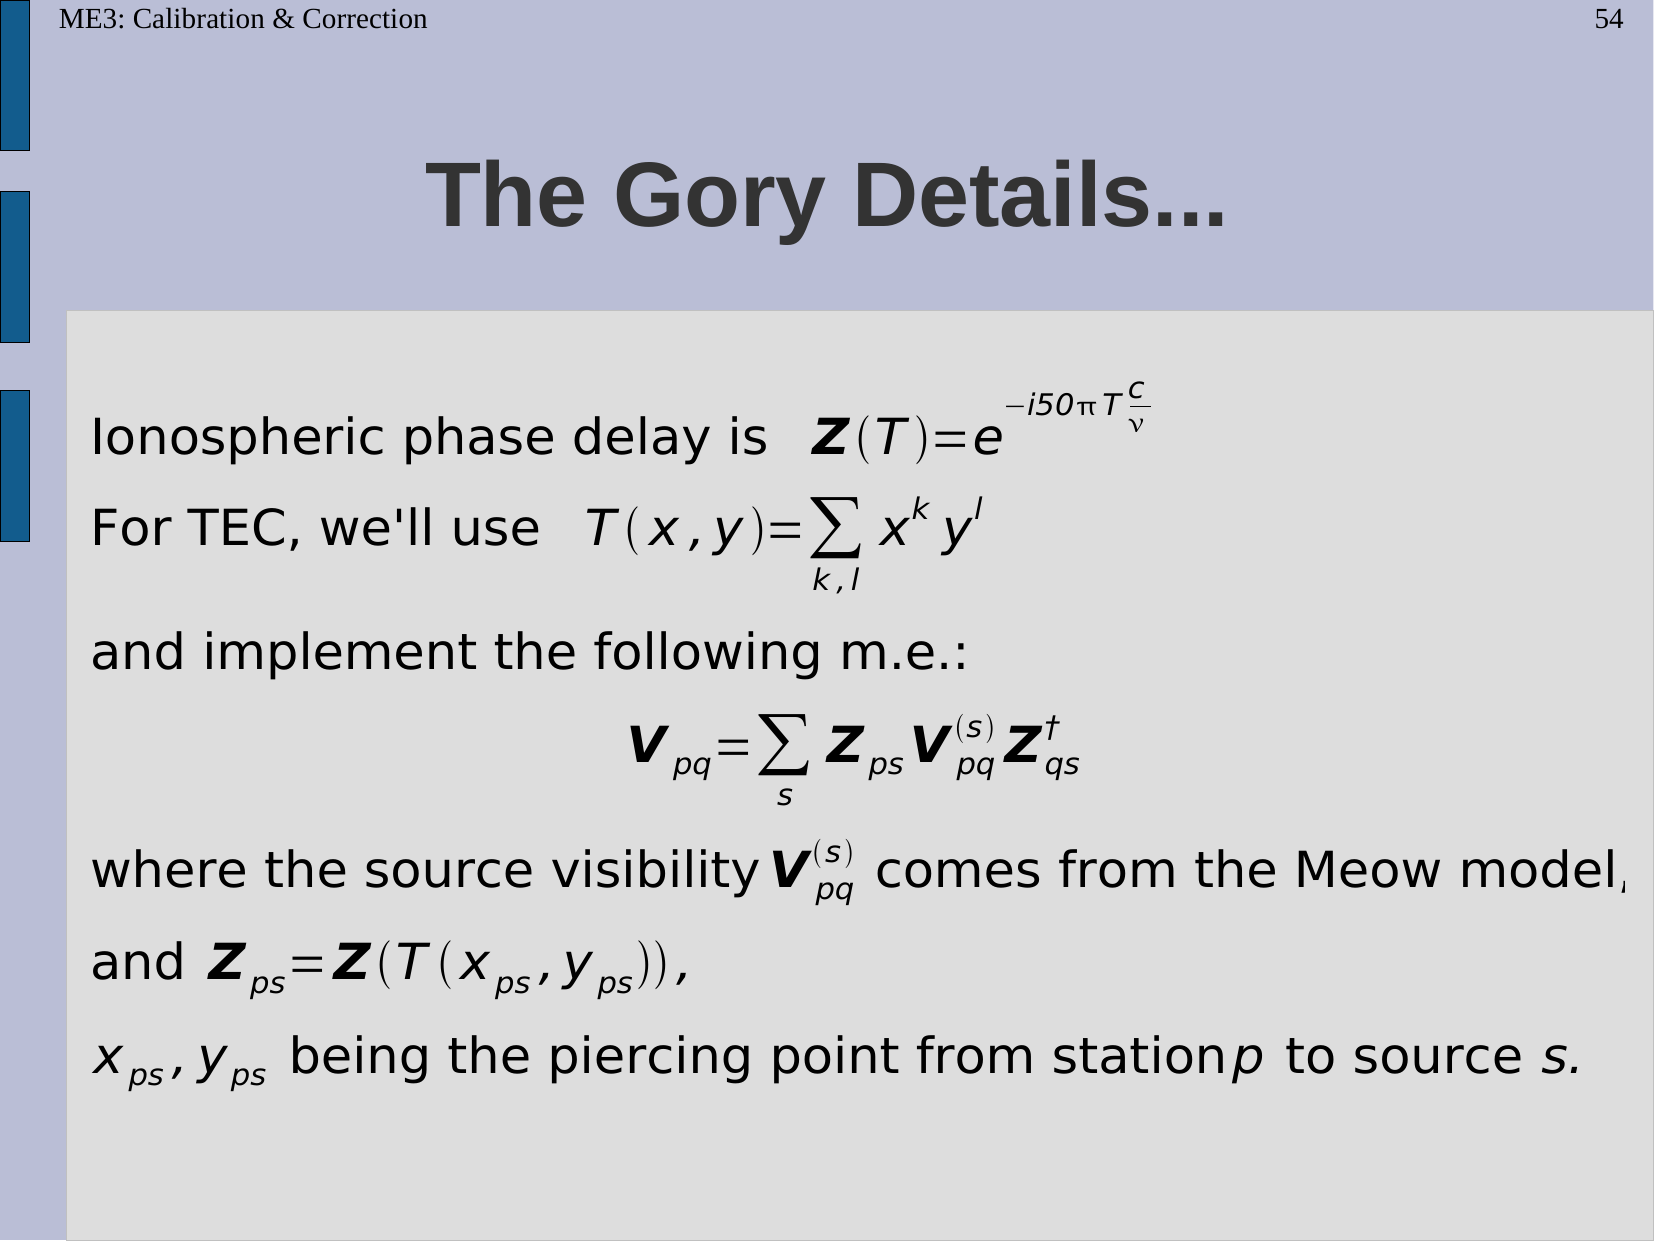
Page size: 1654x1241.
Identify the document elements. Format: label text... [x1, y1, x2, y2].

chart [83, 369, 1625, 1093]
title The Gory Details... [121, 98, 1534, 291]
